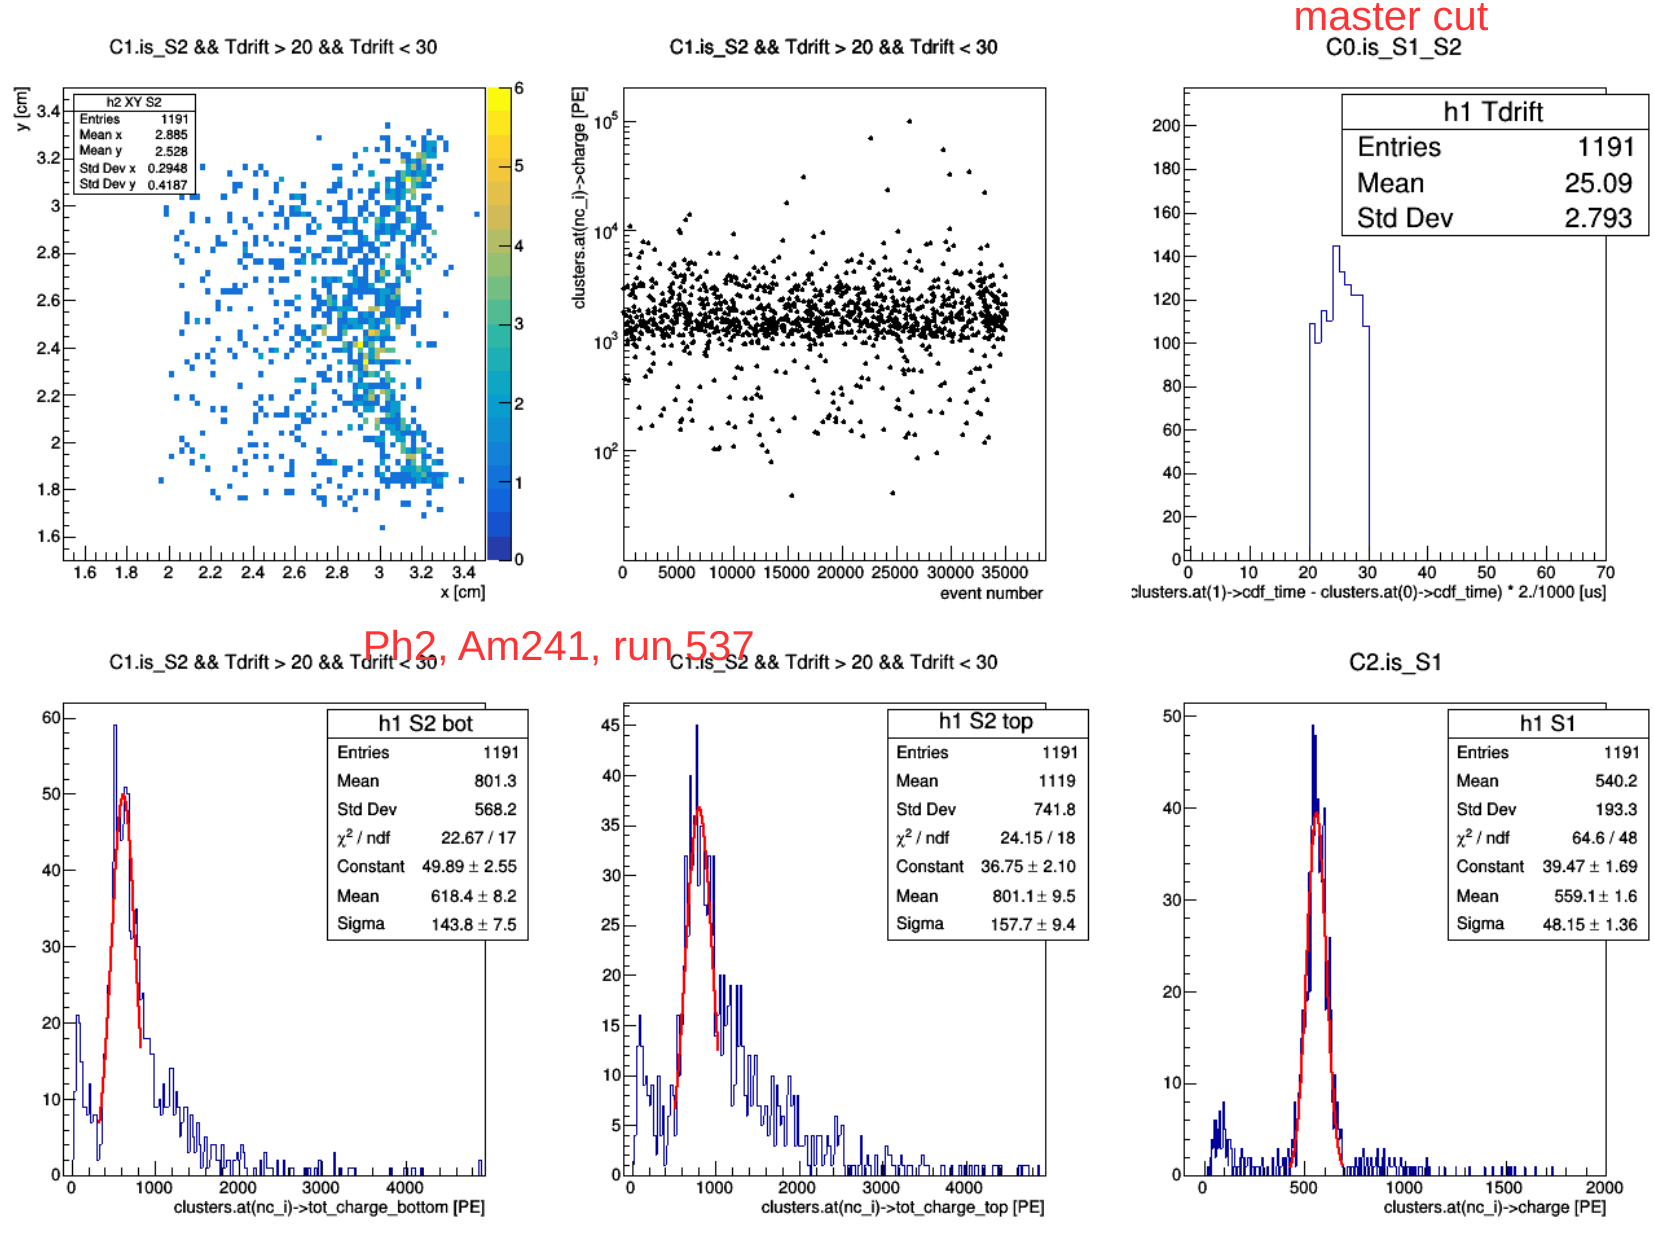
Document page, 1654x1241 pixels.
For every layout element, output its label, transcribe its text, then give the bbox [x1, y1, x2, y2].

text_box Ph2, Am241, run 537 [218, 615, 901, 751]
text_box master cut [1050, 0, 1654, 121]
picture [6, 24, 1654, 1222]
